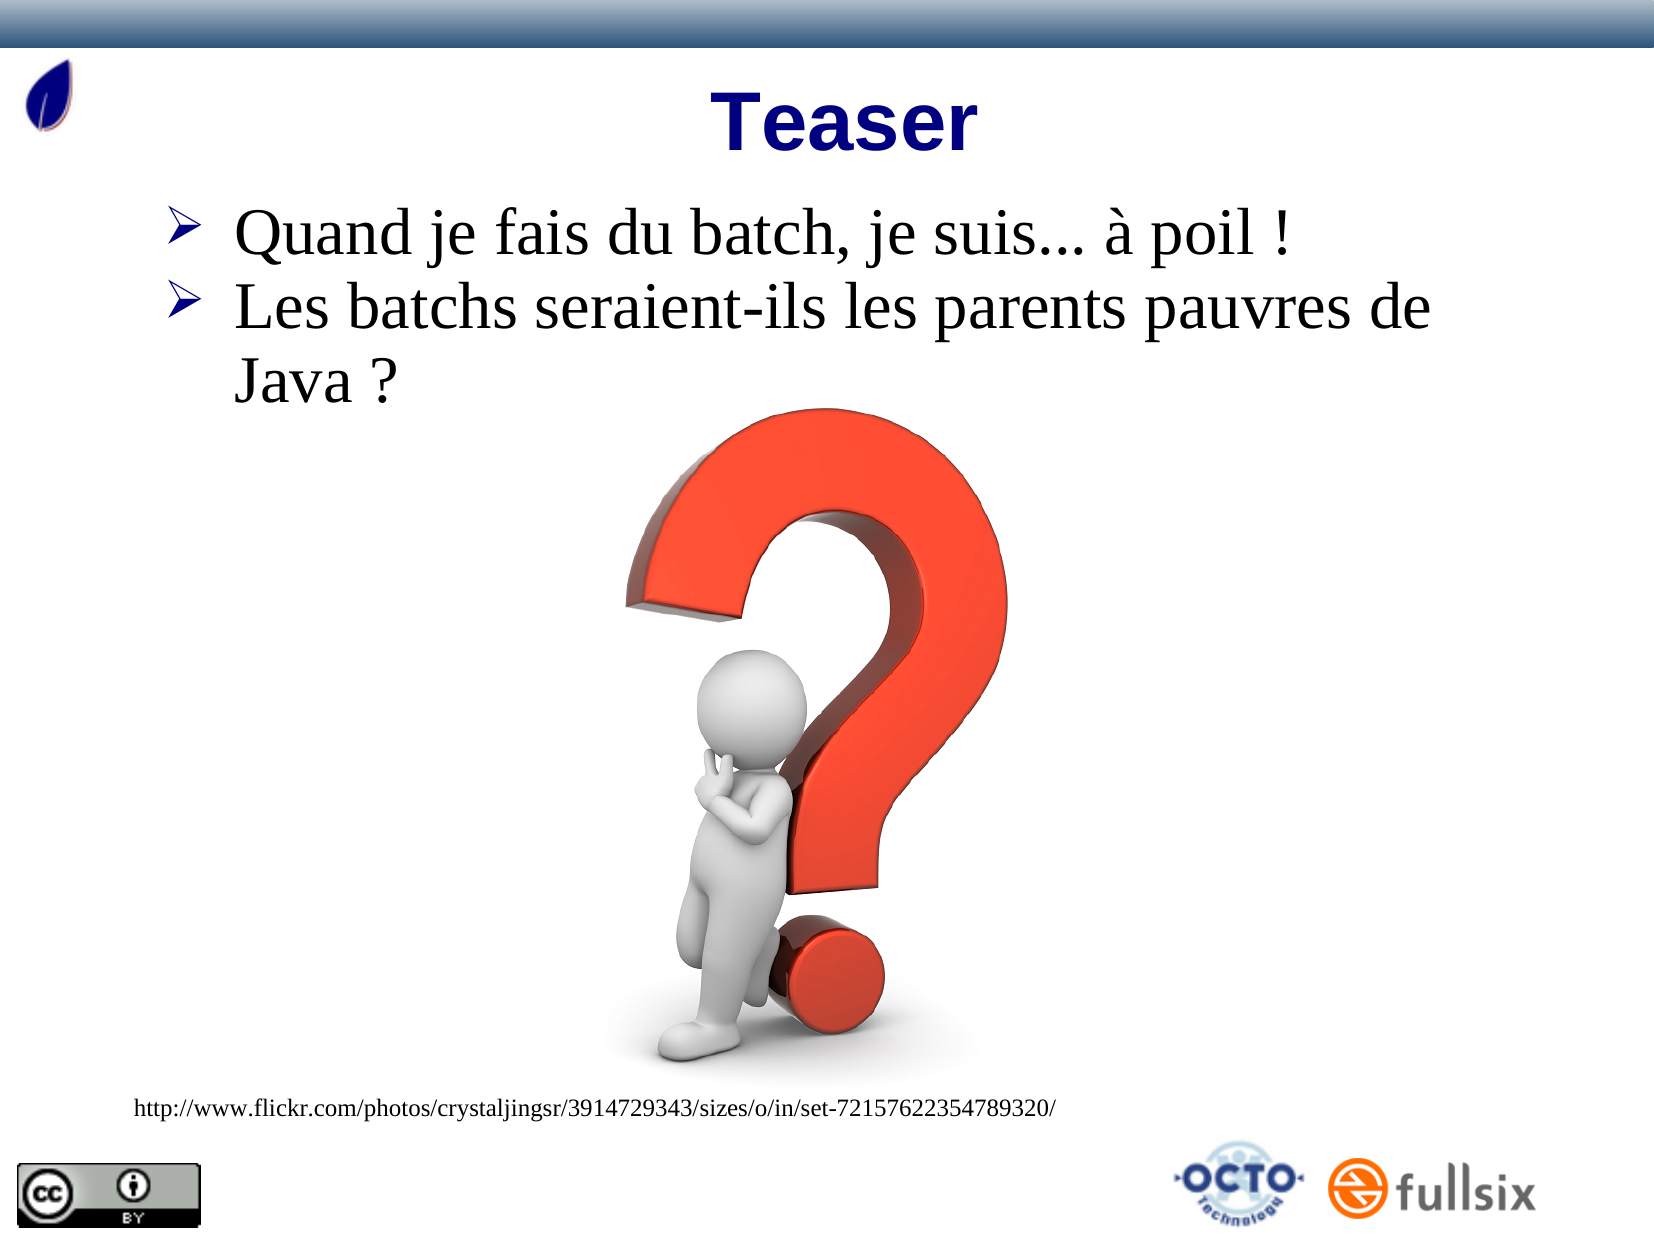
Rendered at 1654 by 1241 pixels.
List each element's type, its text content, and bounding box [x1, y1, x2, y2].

picture [1328, 1158, 1536, 1219]
picture [520, 374, 1088, 1136]
picture [17, 1163, 201, 1228]
title Teaser [156, 55, 1534, 188]
text_box http://www.flickr.com/photos/crystaljingsr/3914729343/sizes/o/in/set-72157622354789320/ [133, 1094, 1058, 1126]
picture [14, 55, 89, 136]
picture [1166, 1138, 1313, 1235]
list Quand je fais du batch, je suis... à poil ! Les batchs seraient-ils les parents pauvres de Java ? [151, 194, 1532, 1014]
